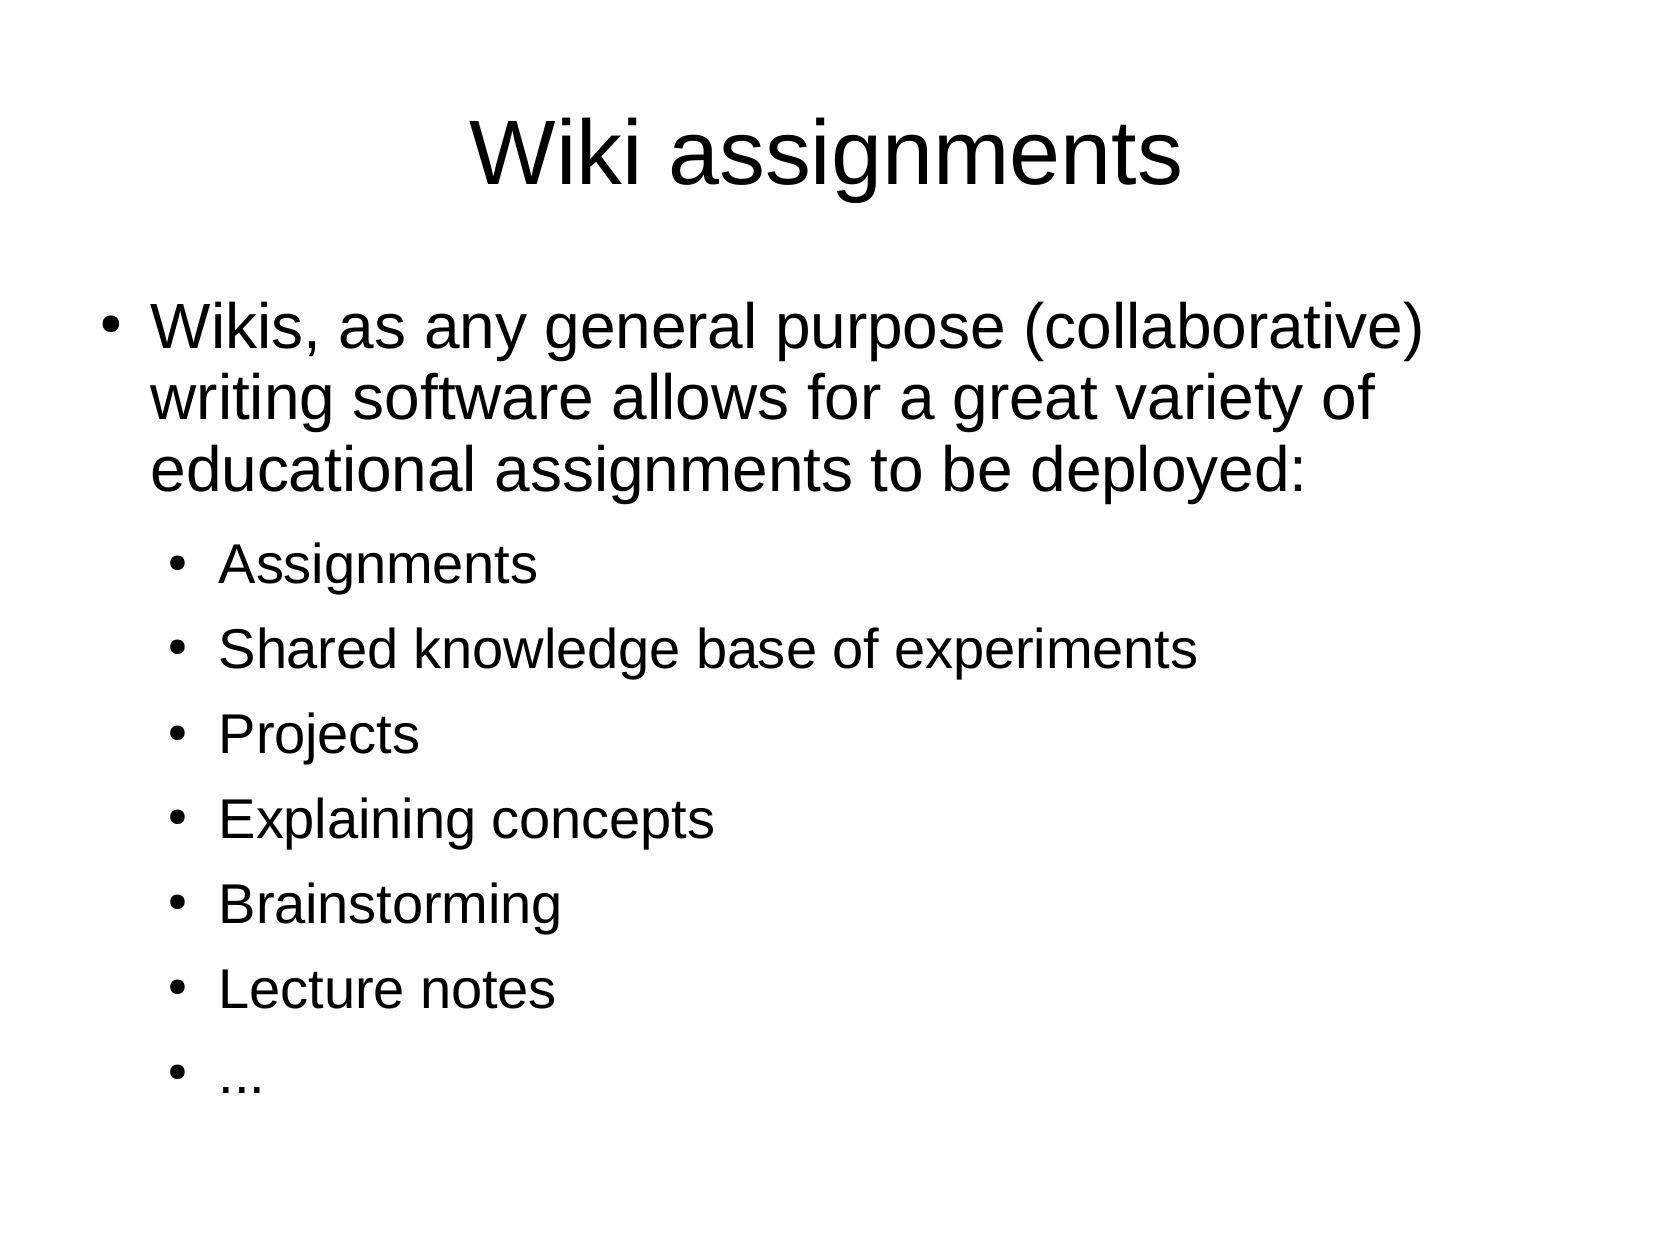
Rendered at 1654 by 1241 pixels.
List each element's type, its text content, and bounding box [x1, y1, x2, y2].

list Wikis, as any general purpose (collaborative) writing software allows for a great variety of educational assignments to be deployed: Assignments Shared knowledge base of experiments Projects Explaining concepts Brainstorming Lecture notes ... [82, 290, 1571, 1109]
title Wiki assignments [82, 49, 1571, 257]
